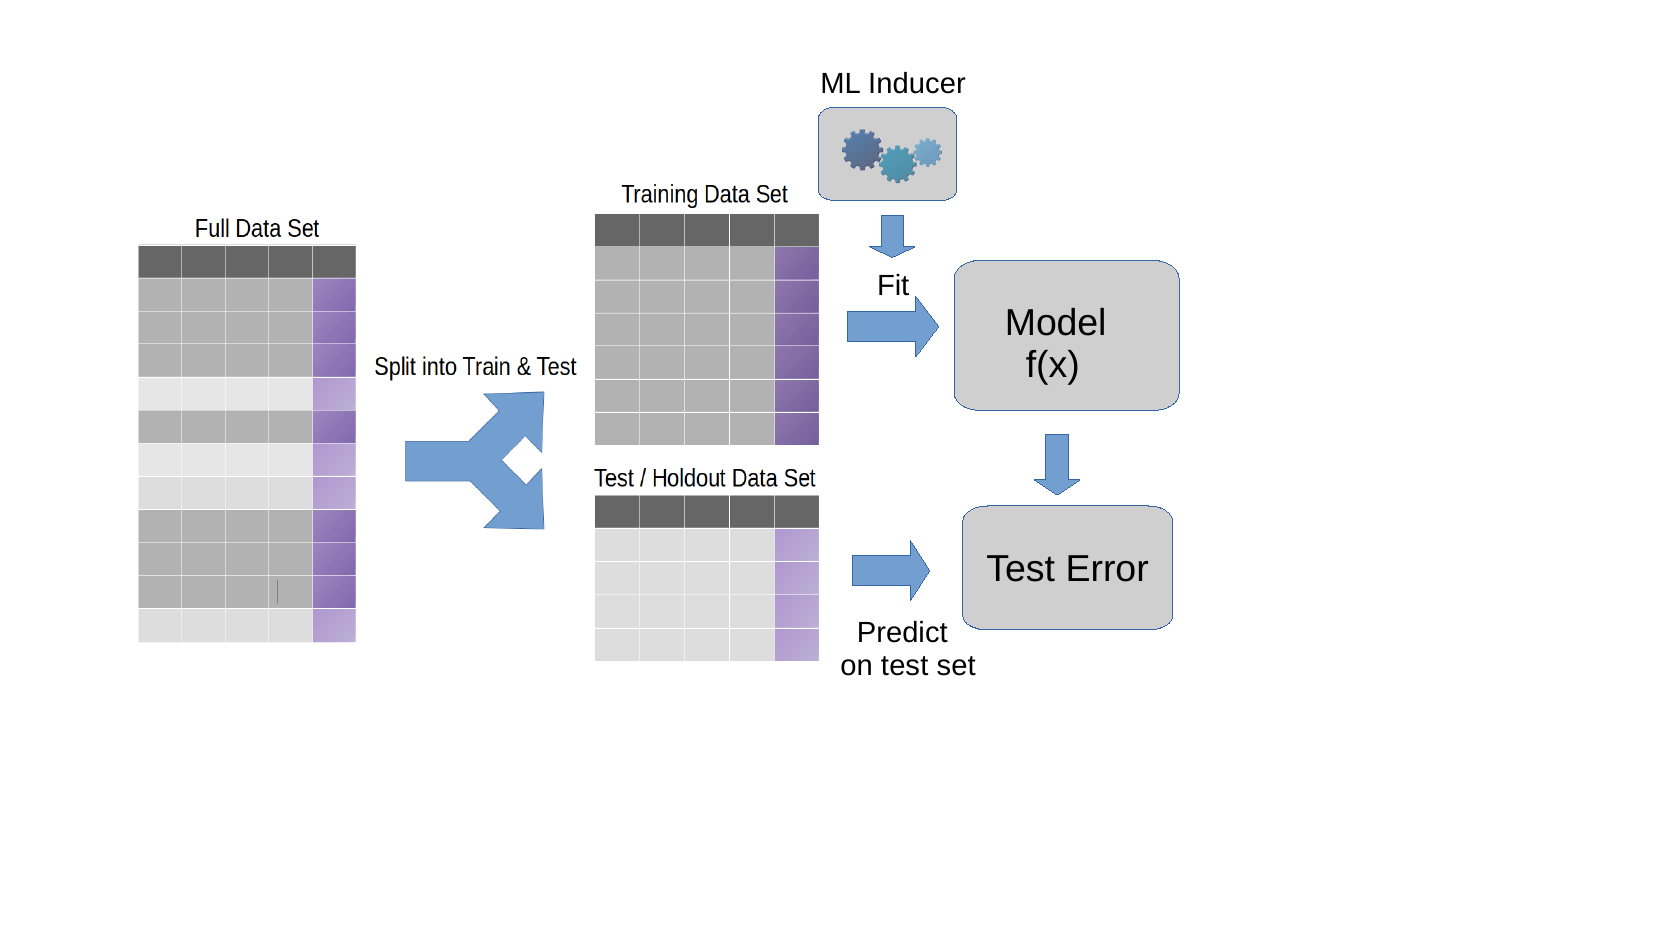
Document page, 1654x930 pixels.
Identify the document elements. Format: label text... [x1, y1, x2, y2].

text_box Fit [862, 261, 925, 305]
text_box [954, 260, 1180, 411]
text_box [869, 215, 915, 258]
text_box [847, 305, 939, 357]
text_box ML Inducer [805, 59, 987, 108]
text_box [818, 108, 957, 201]
text_box [1034, 434, 1080, 495]
text_box Predict on test set [825, 608, 993, 679]
text_box Model f(x) [990, 294, 1122, 385]
picture [110, 177, 825, 675]
text_box [852, 540, 930, 601]
text_box Test Error [962, 505, 1173, 630]
